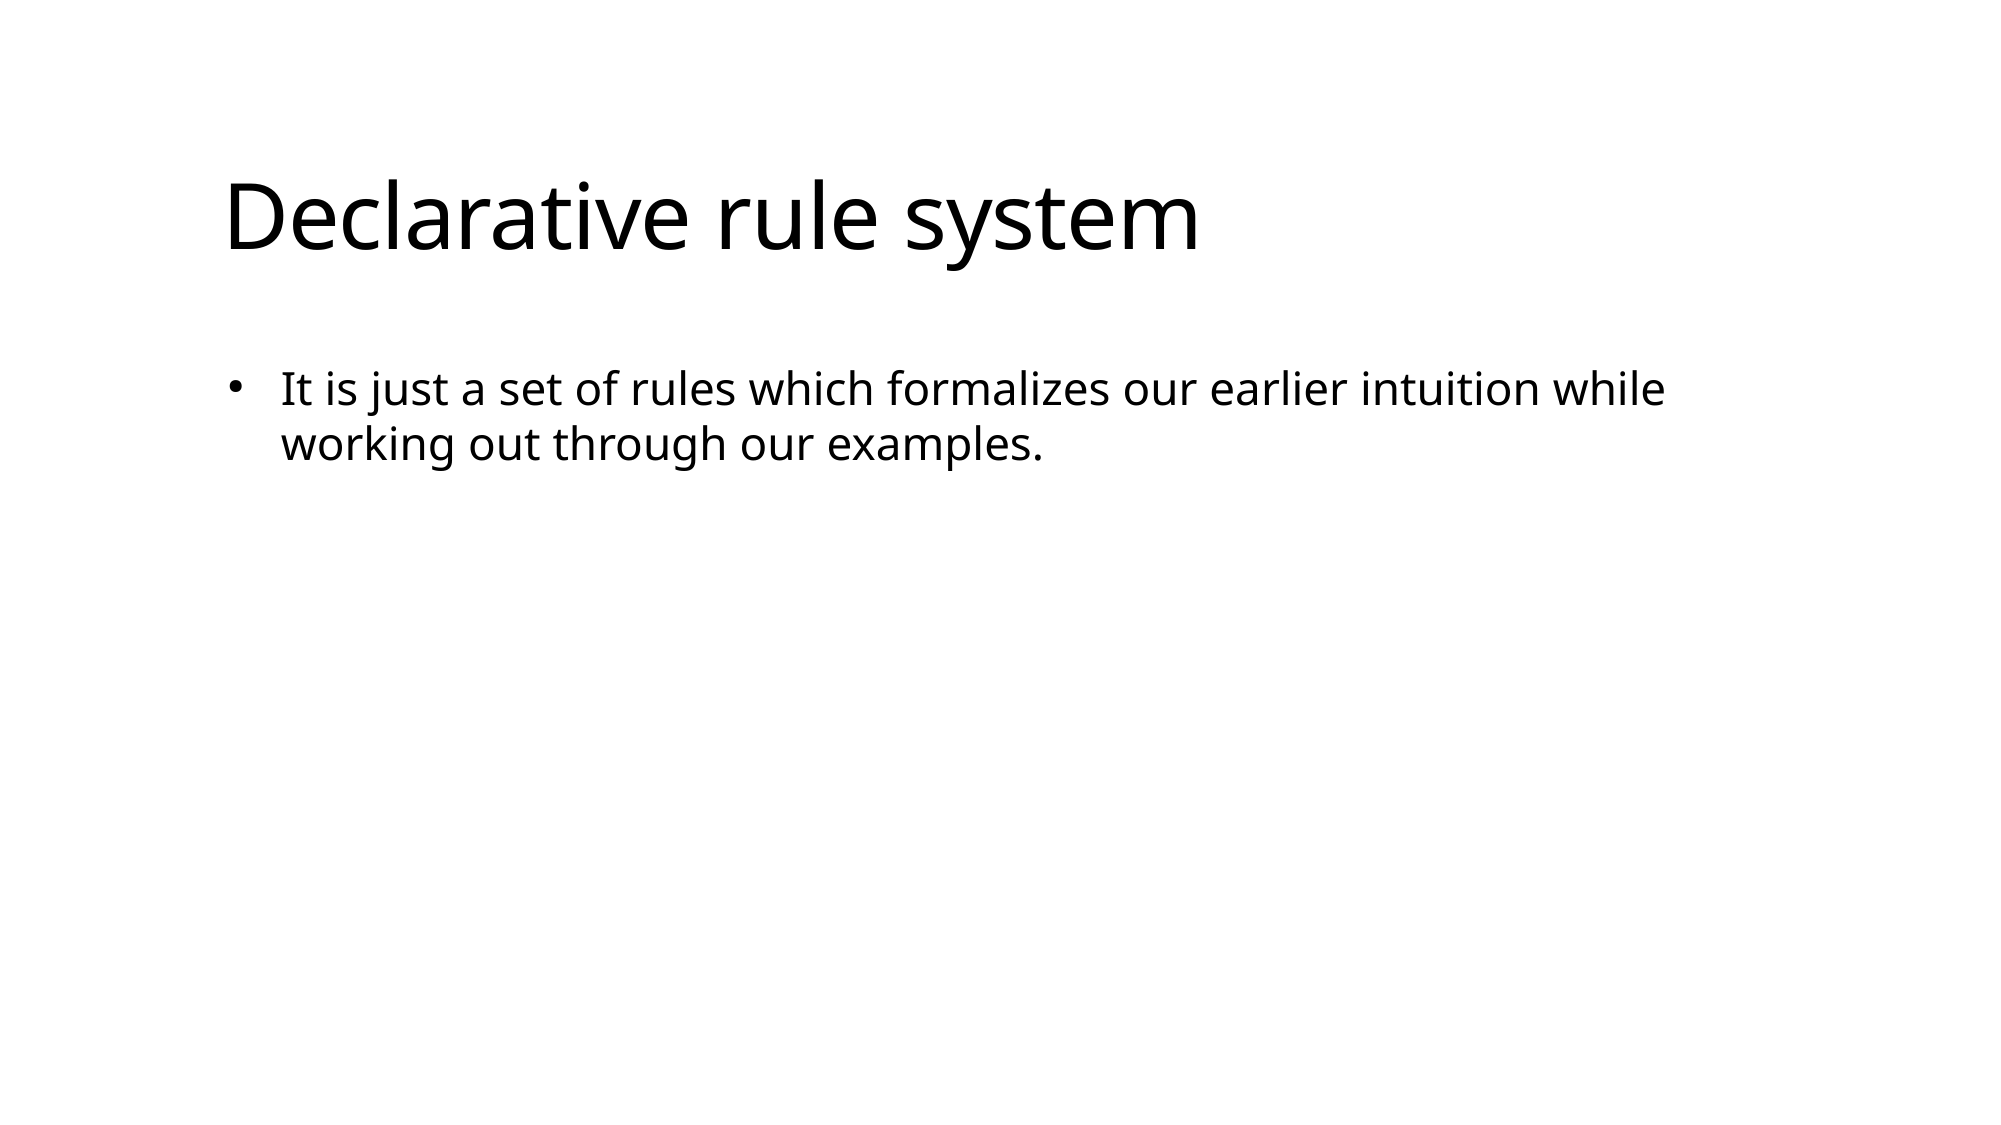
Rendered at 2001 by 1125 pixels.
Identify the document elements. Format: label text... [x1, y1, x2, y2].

list It is just a set of rules which formalizes our earlier intuition while working out through our examples. [210, 352, 1771, 991]
title Declarative rule system [206, 60, 1797, 278]
